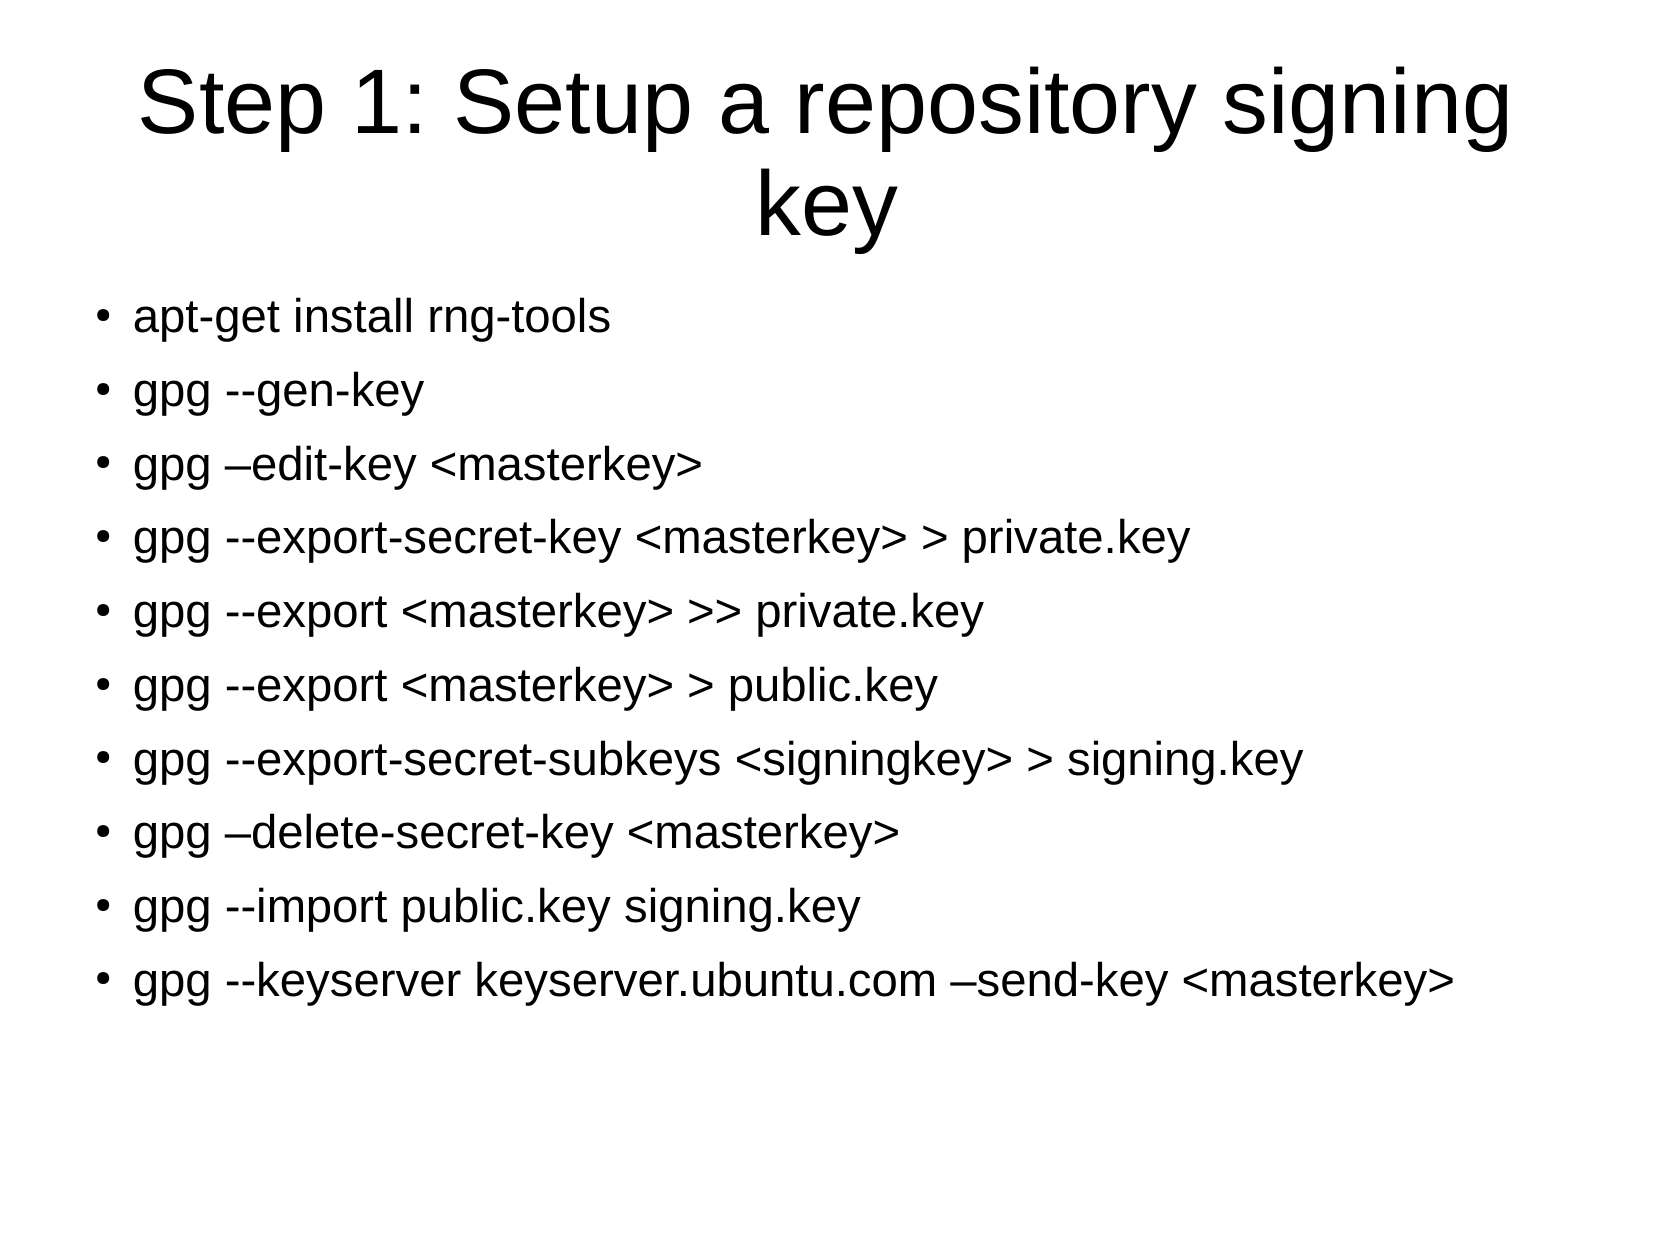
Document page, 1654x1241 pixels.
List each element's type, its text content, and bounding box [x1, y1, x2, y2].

list apt-get install rng-tools gpg --gen-key gpg –edit-key <masterkey> gpg --export-secret-key <masterkey> > private.key gpg --export <masterkey> >> private.key gpg --export <masterkey> > public.key gpg --export-secret-subkeys <signingkey> > signing.key gpg –delete-secret-key <masterkey> gpg --import public.key signing.key gpg --keyserver keyserver.ubuntu.com –send-key <masterkey> [82, 290, 1571, 1010]
title Step 1: Setup a repository signing key [82, 49, 1571, 257]
